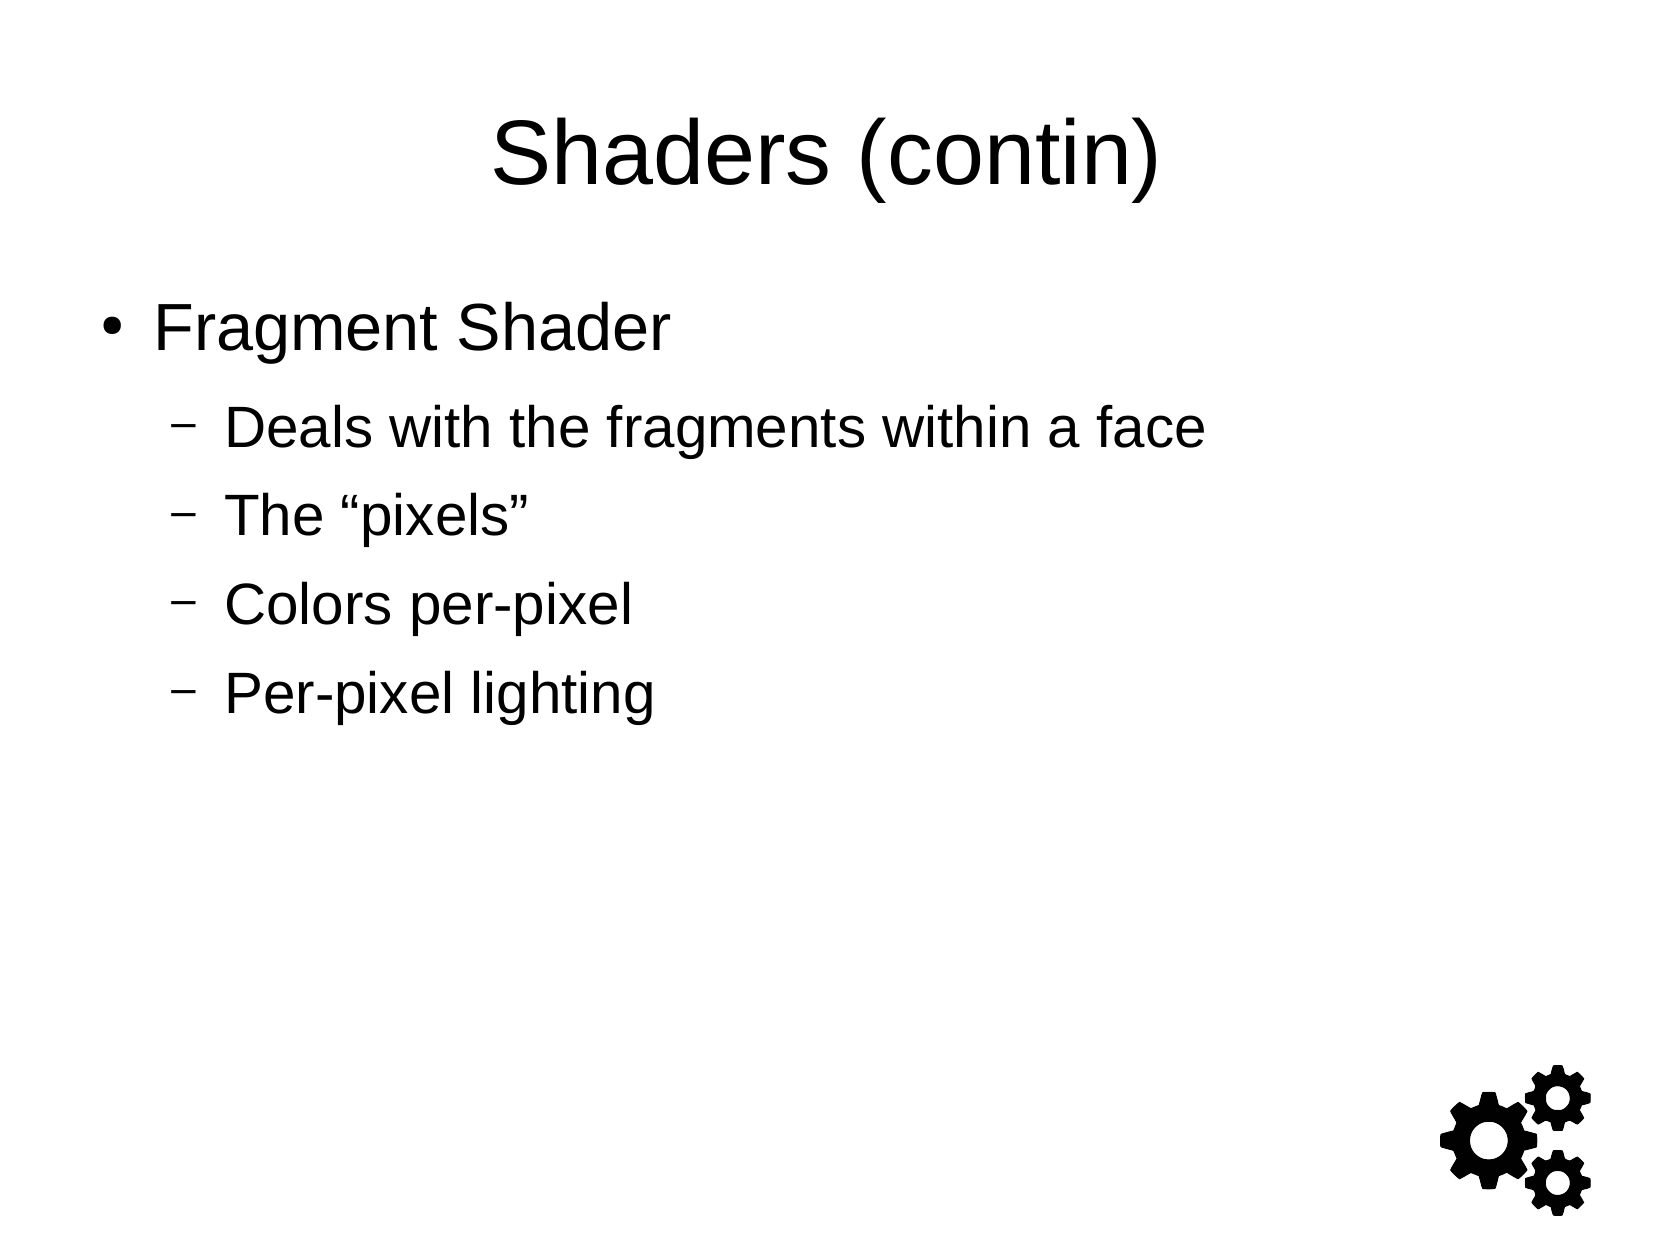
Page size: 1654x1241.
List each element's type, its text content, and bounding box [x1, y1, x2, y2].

list Fragment Shader Deals with the fragments within a face The “pixels” Colors per-pixel Per-pixel lighting [82, 290, 1571, 1010]
title Shaders (contin) [82, 49, 1571, 257]
picture [1440, 1065, 1591, 1216]
